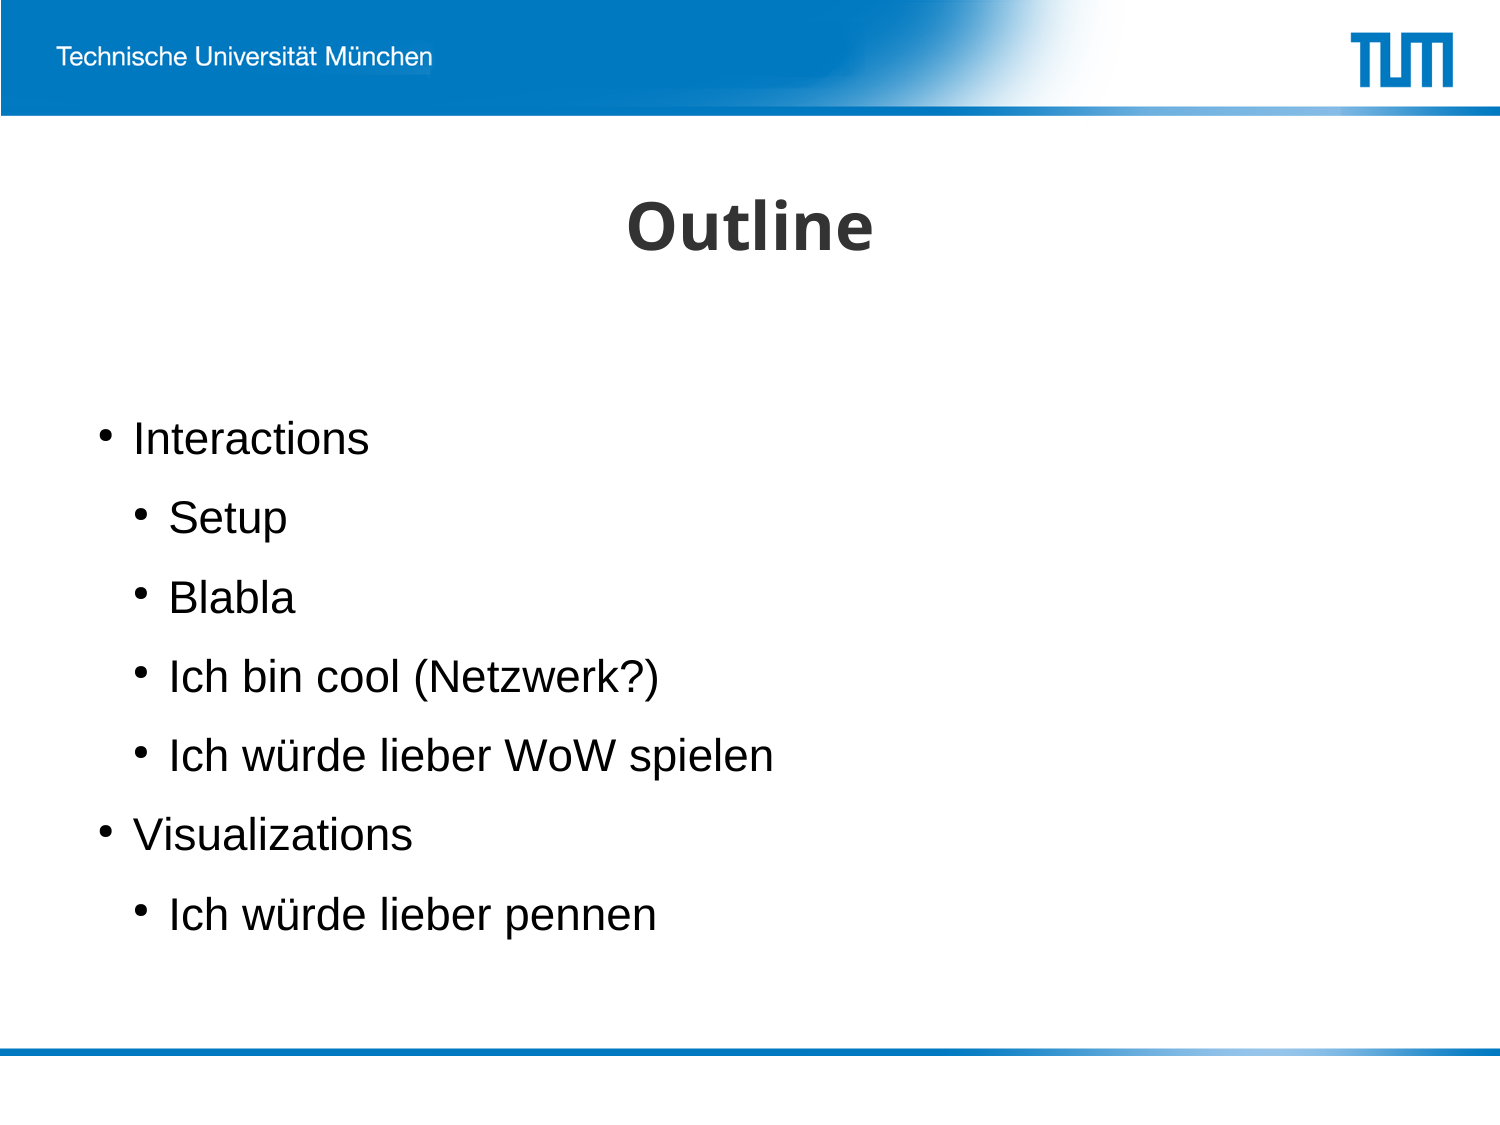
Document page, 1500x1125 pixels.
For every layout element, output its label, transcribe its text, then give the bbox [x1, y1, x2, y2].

picture [0, 0, 1500, 1125]
text_box Outline [53, 125, 1447, 324]
text_box Interactions Setup Blabla Ich bin cool (Netzwerk?) Ich würde lieber WoW spielen Visualizations Ich würde lieber pennen [82, 401, 1418, 947]
